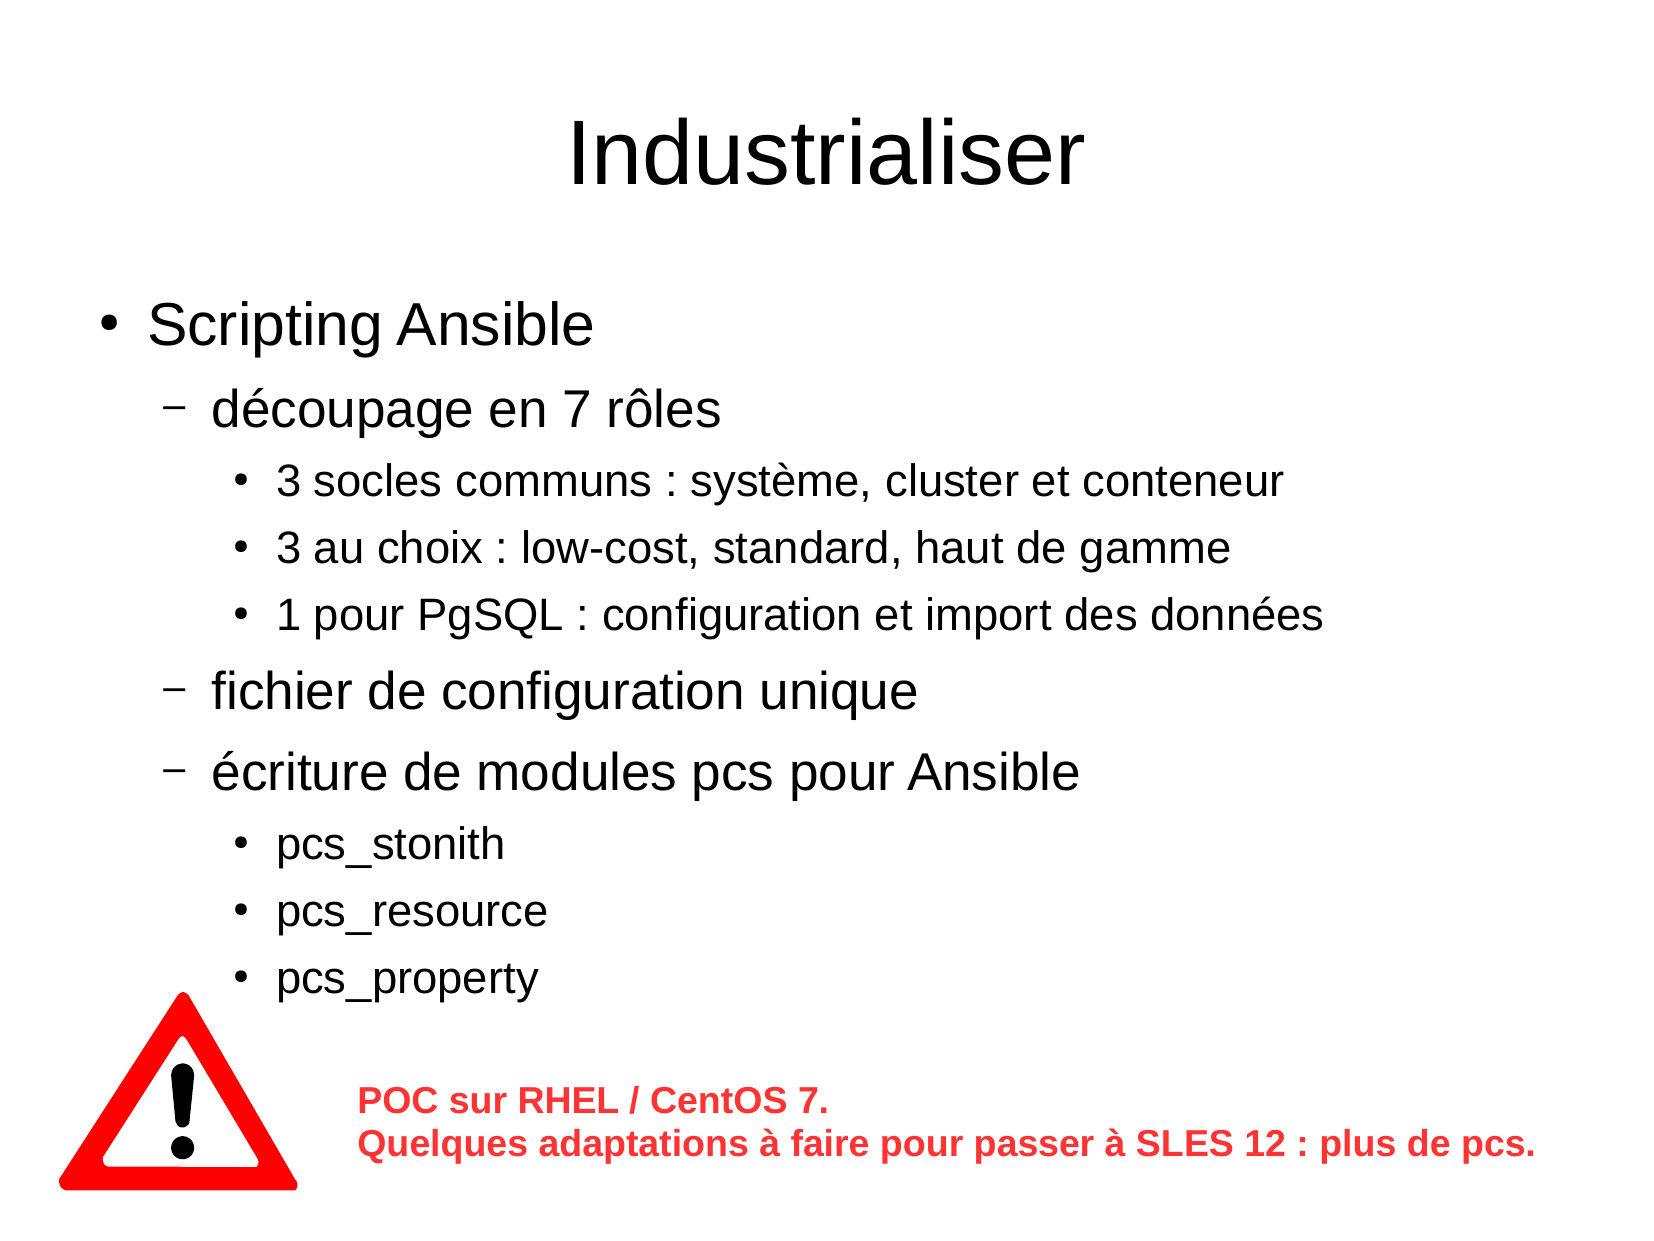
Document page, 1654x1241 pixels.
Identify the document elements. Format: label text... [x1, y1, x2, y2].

title Industrialiser [82, 49, 1571, 257]
picture [59, 992, 298, 1191]
text_box POC sur RHEL / CentOS 7. Quelques adaptations à faire pour passer à SLES 12 : plus de pcs. [342, 1072, 1595, 1214]
list Scripting Ansible découpage en 7 rôles 3 socles communs : système, cluster et conteneur 3 au choix : low-cost, standard, haut de gamme 1 pour PgSQL : configuration et import des données fichier de configuration unique écriture de modules pcs pour Ansible pcs_stonith pcs_resource pcs_property [82, 290, 1571, 1010]
